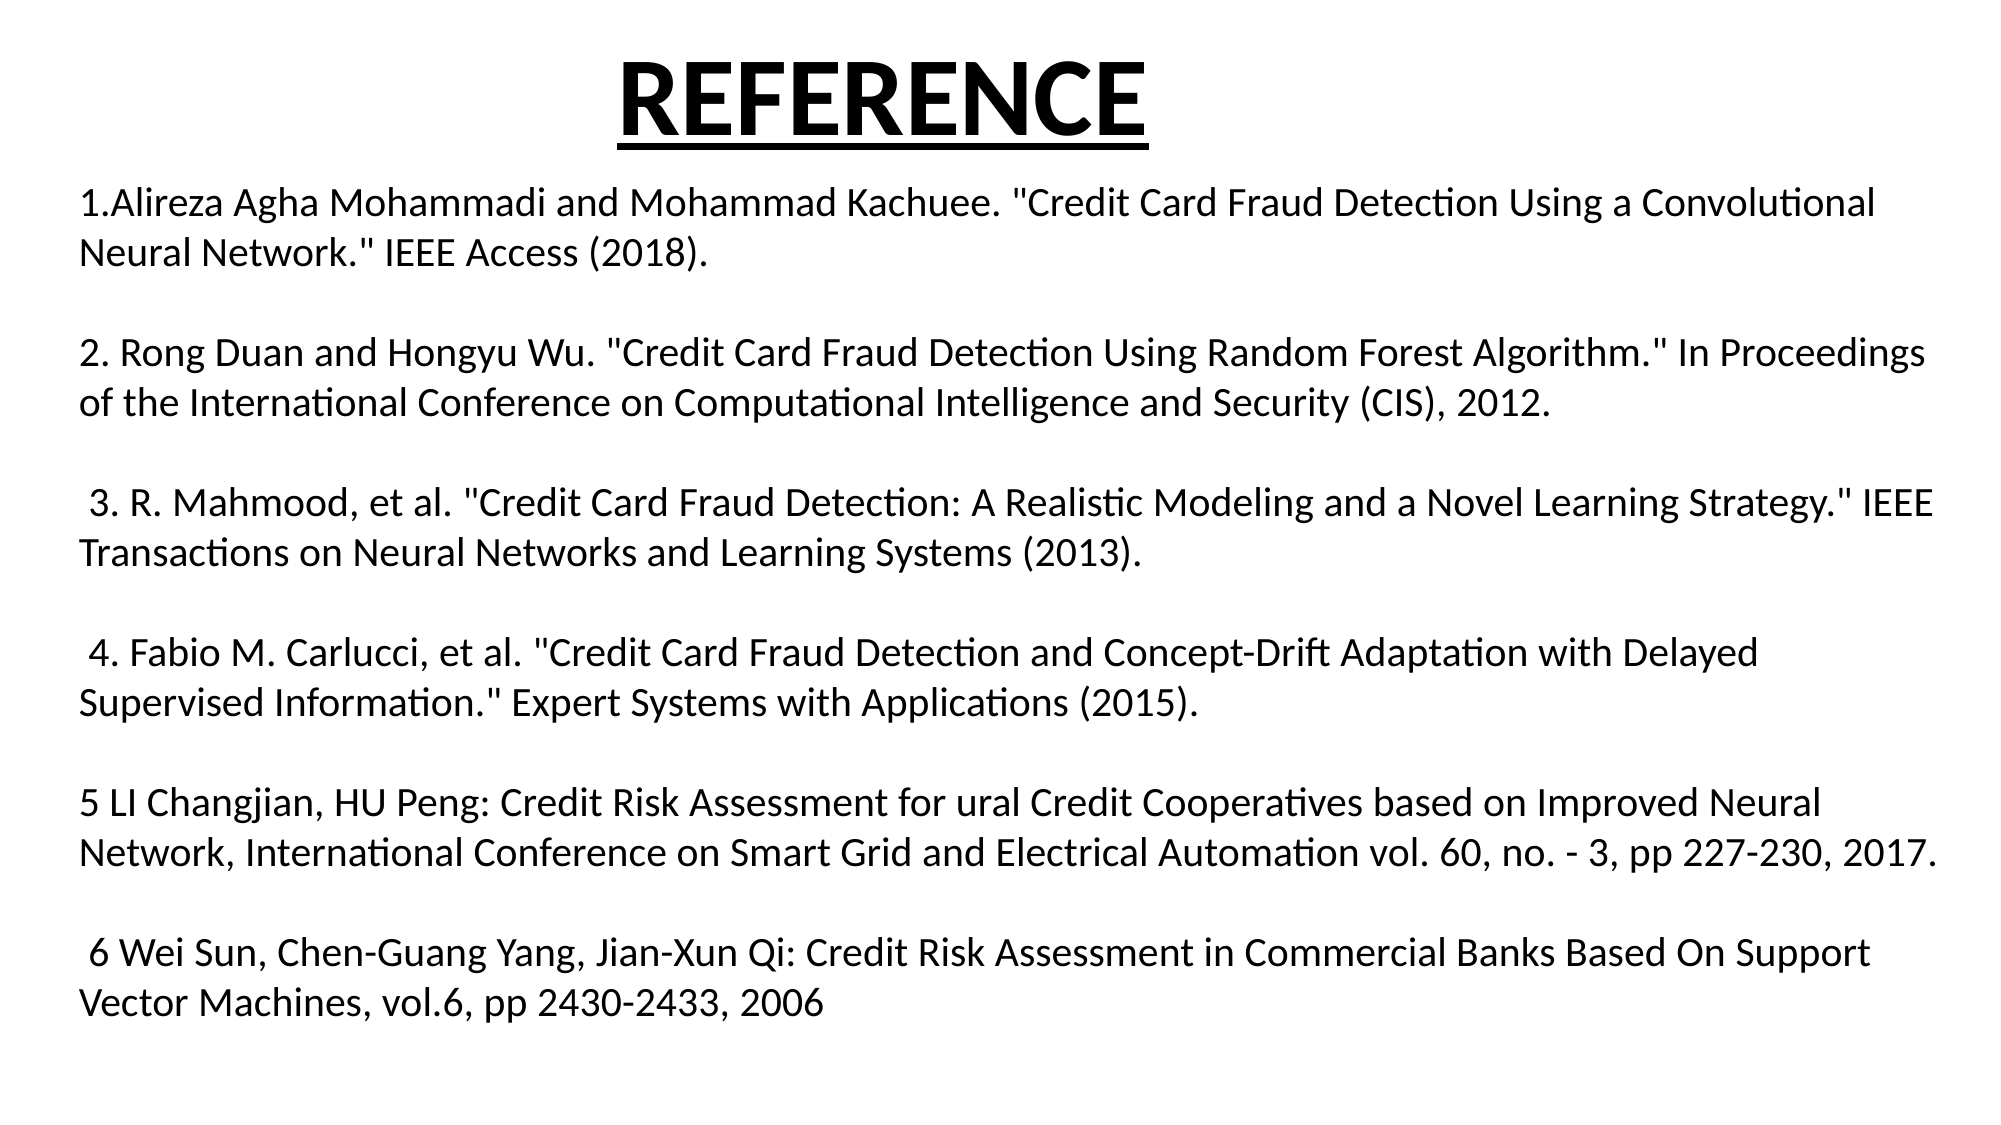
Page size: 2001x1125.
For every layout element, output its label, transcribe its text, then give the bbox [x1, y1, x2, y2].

text_box REFERENCE [602, 15, 1170, 167]
text_box 1.Alireza Agha Mohammadi and Mohammad Kachuee. "Credit Card Fraud Detection Using a Convolutional Neural Network." IEEE Access (2018). 2. Rong Duan and Hongyu Wu. "Credit Card Fraud Detection Using Random Forest Algorithm." In Proceedings of the International Conference on Computational Intelligence and Security (CIS), 2012. 3. R. Mahmood, et al. "Credit Card Fraud Detection: A Realistic Modeling and a Novel Learning Strategy." IEEE Transactions on Neural Networks and Learning Systems (2013). 4. Fabio M. Carlucci, et al. "Credit Card Fraud Detection and Concept-Drift Adaptation with Delayed Supervised Information." Expert Systems with Applications (2015). 5 LI Changjian, HU Peng: Credit Risk Assessment for ural Credit Cooperatives based on Improved Neural Network, International Conference on Smart Grid and Electrical Automation vol. 60, no. - 3, pp 227-230, 2017. 6 Wei Sun, Chen-Guang Yang, Jian-Xun Qi: Credit Risk Assessment in Commercial Banks Based On Support Vector Machines, vol.6, pp 2430-2433, 2006 [63, 167, 1969, 1041]
